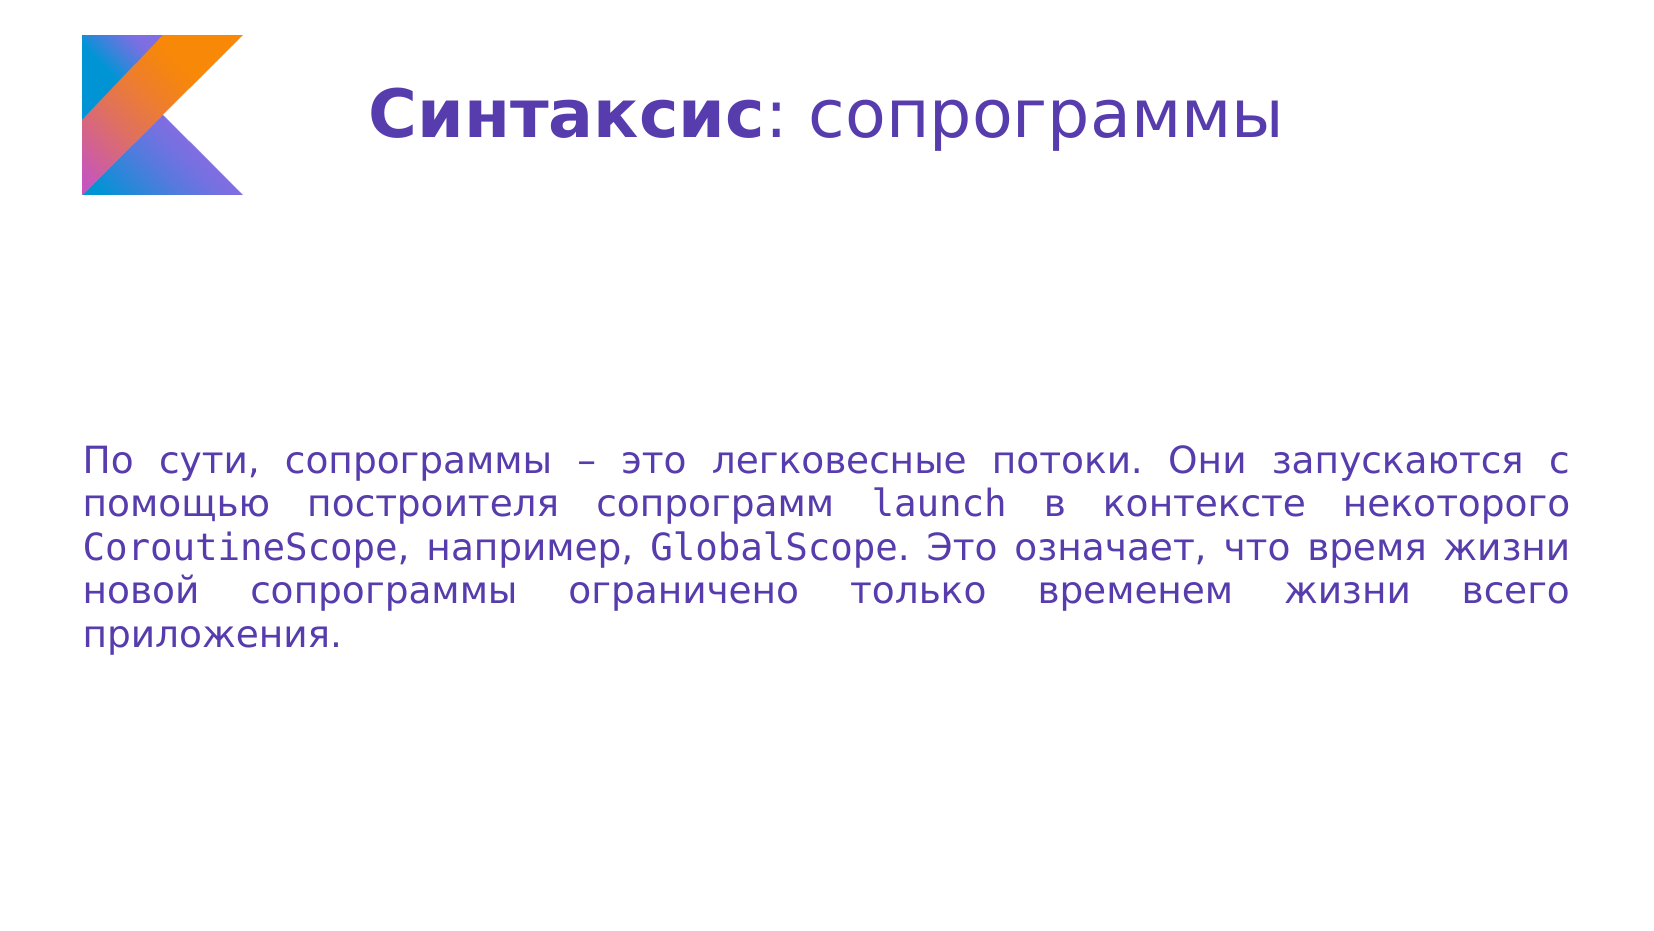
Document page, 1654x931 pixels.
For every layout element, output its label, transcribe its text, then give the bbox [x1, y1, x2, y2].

title Синтаксис: сопрограммы [243, 37, 1571, 193]
subtitle По сути, сопрограммы – это легковесные потоки. Они запускаются с помощью построителя сопрограмм launch в контексте некоторого CoroutineScope, например, GlobalScope. Это означает, что время жизни новой сопрограммы ограничено только временем жизни всего приложения. [82, 239, 1571, 855]
picture [82, 35, 243, 195]
